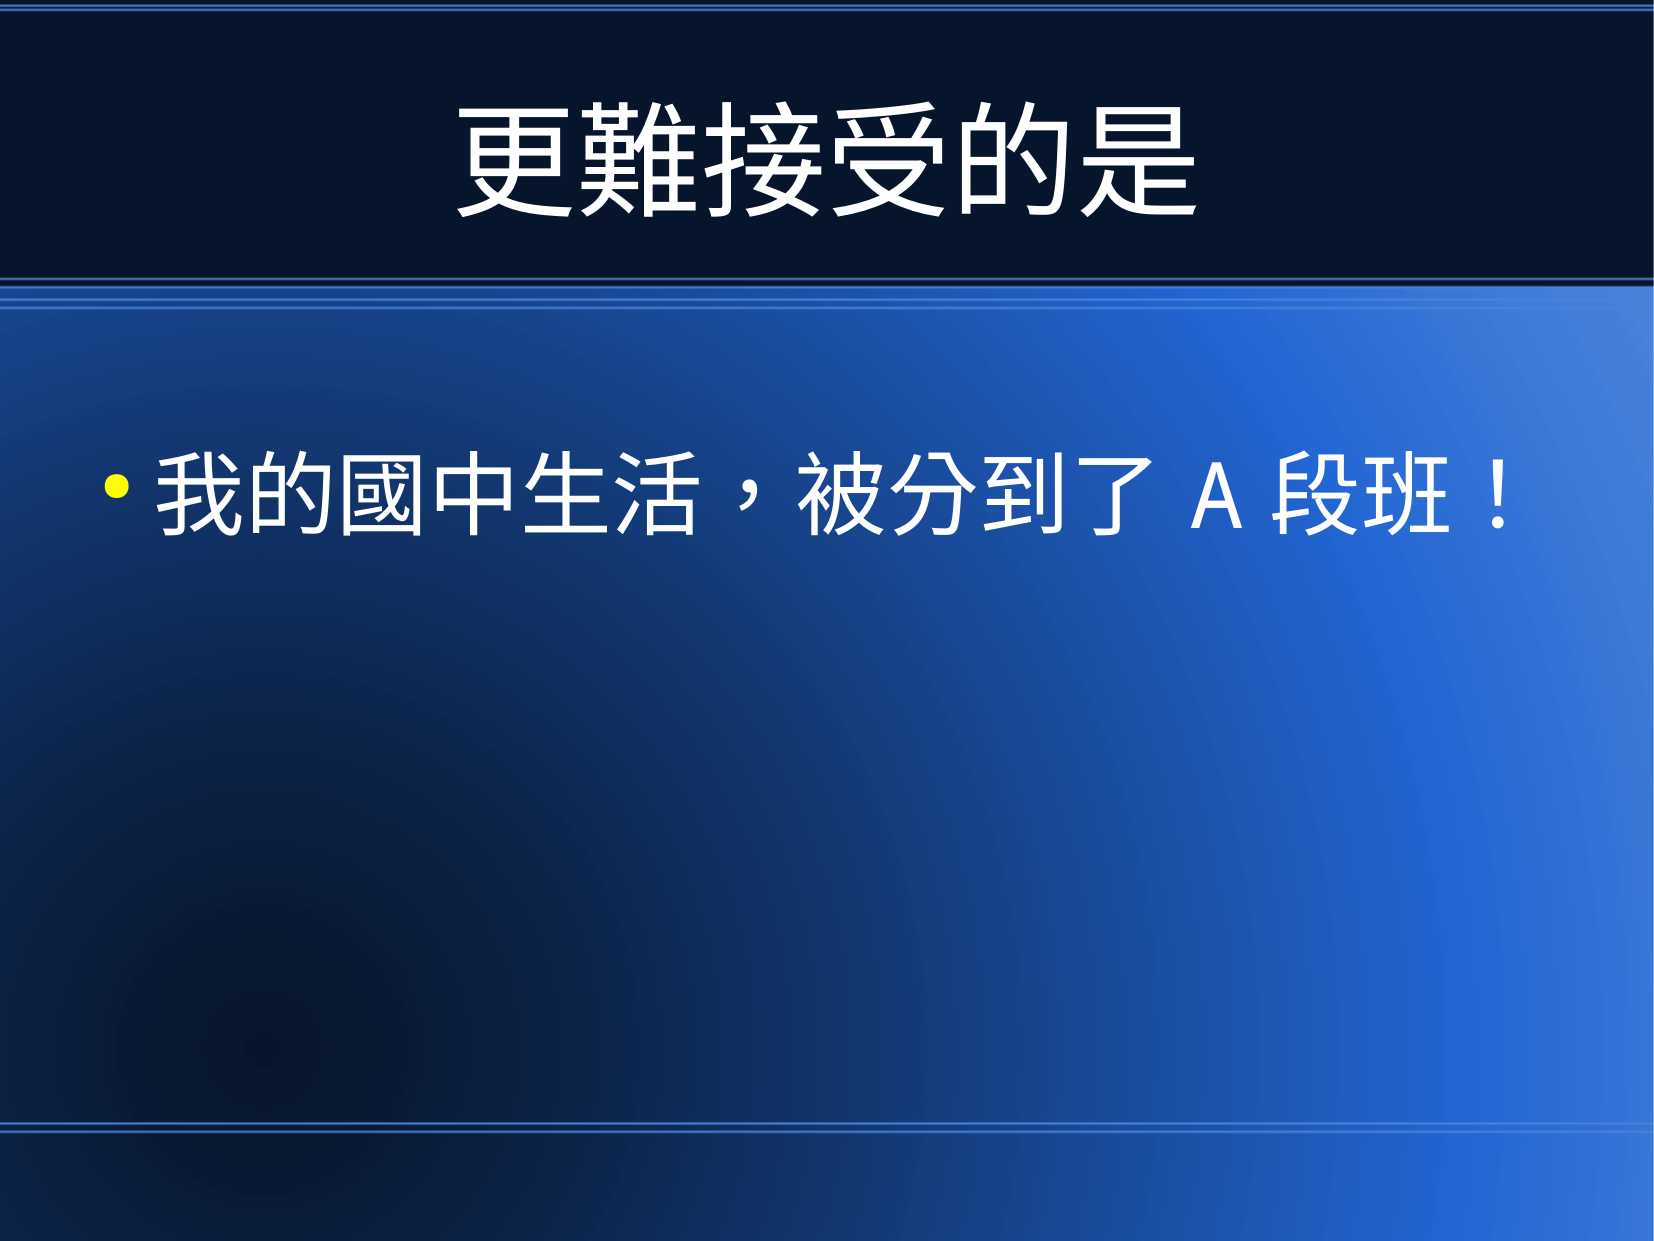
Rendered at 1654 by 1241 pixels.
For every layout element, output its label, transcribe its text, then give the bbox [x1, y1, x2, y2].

picture [0, 0, 1654, 1241]
list 我的國中生活，被分到了A段班！ [82, 355, 1571, 1241]
title 更難接受的是 [82, 49, 1571, 257]
